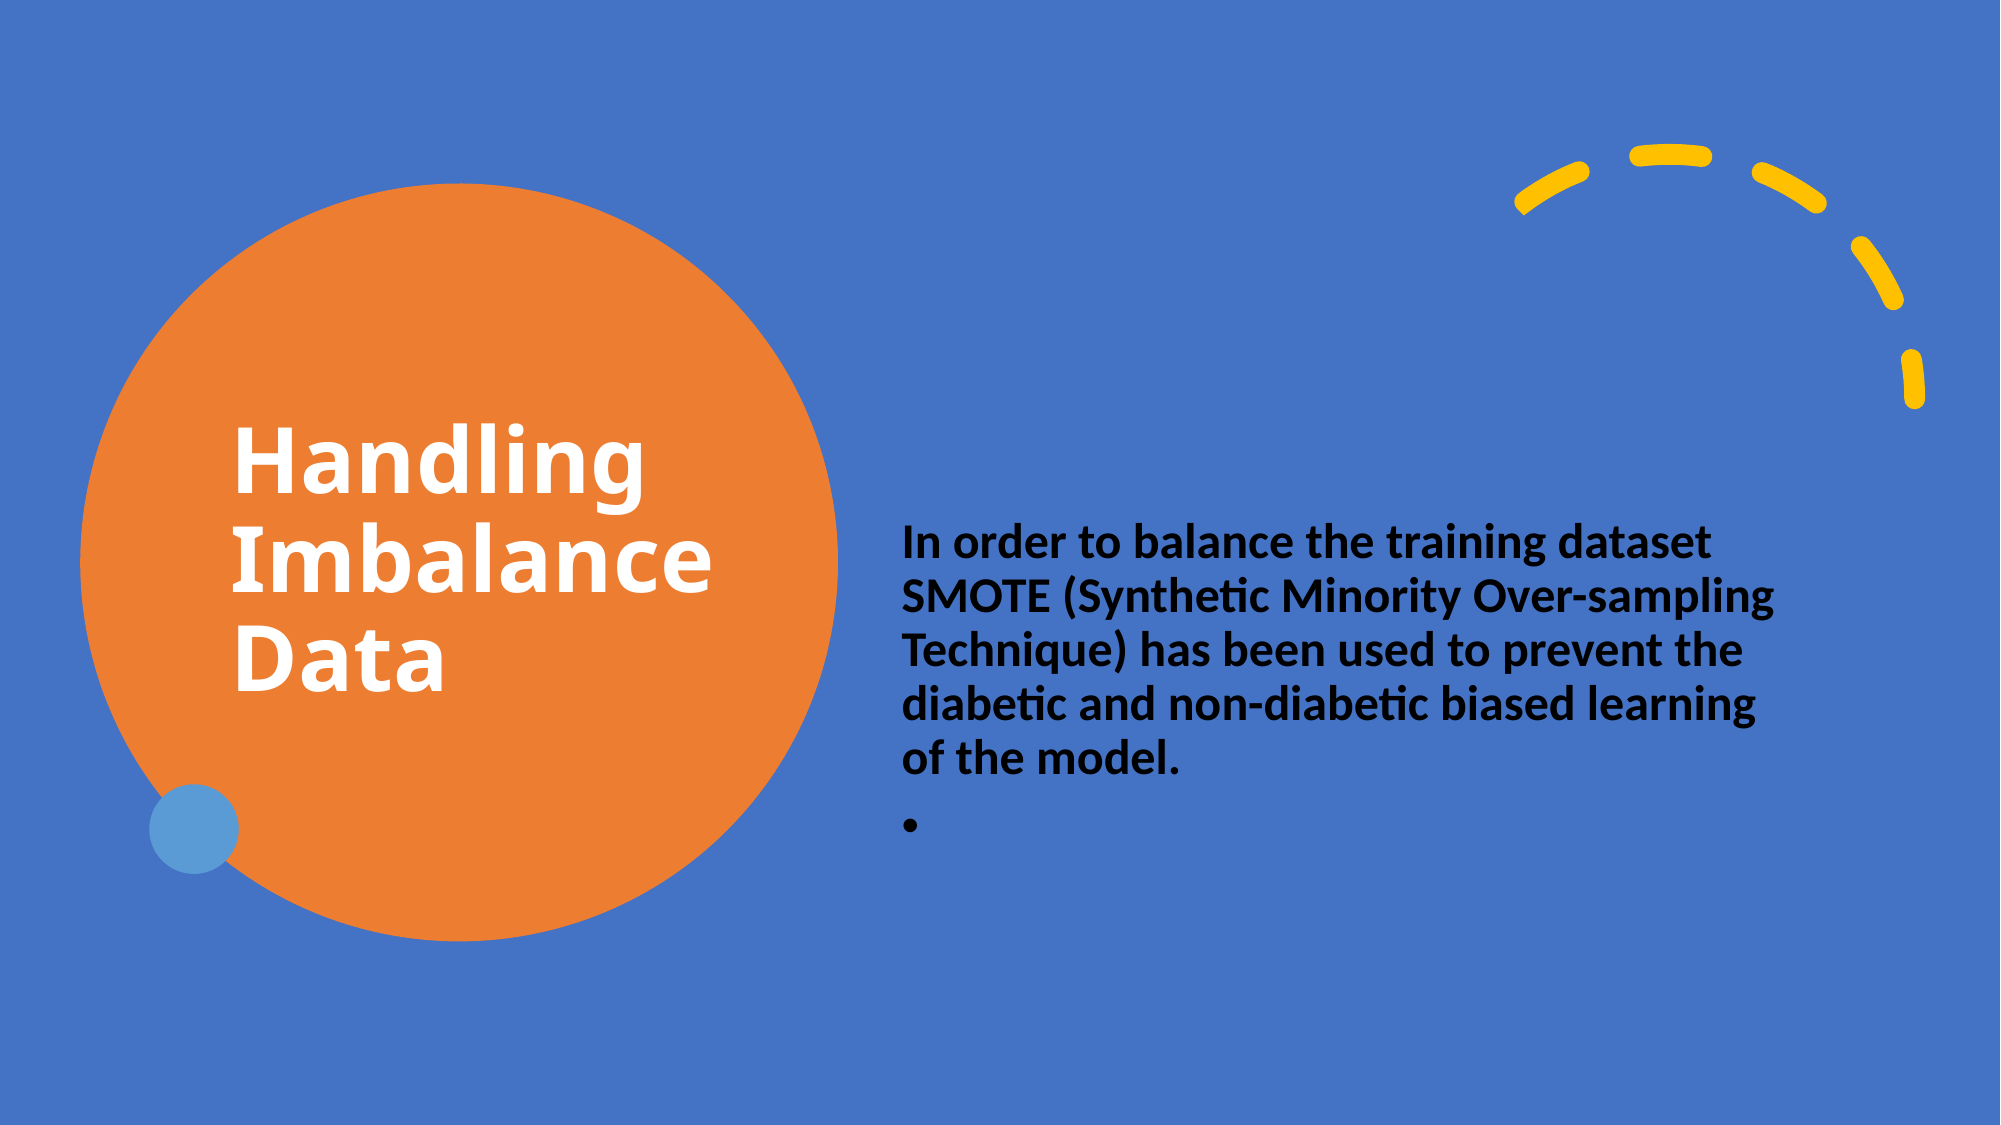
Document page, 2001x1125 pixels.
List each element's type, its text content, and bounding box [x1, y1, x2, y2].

text_box [0, 0, 2000, 1125]
title Handling Imbalance Data [215, 229, 747, 896]
text_box In order to balance the training dataset SMOTE (Synthetic Minority Over-sampling Technique) has been used to prevent the diabetic and non-diabetic biased learning of the model. [886, 507, 967, 778]
